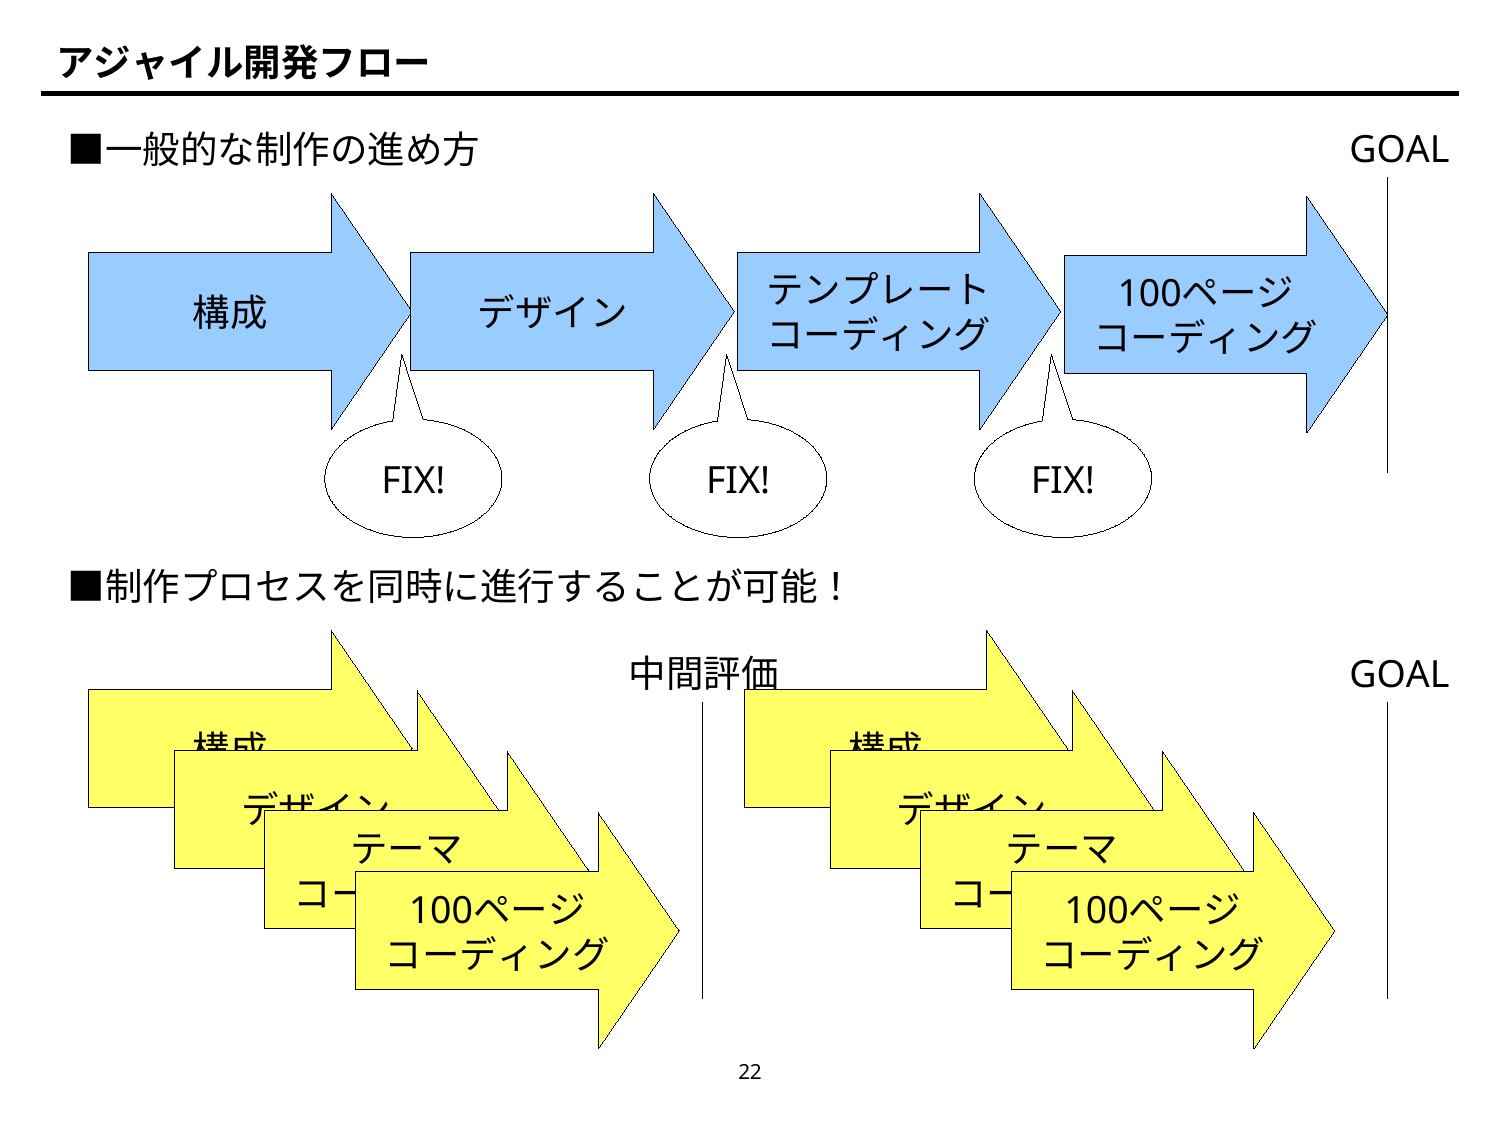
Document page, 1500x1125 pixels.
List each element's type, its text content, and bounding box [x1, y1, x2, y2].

text_box テーマ コーディング [920, 751, 1244, 929]
text_box 構成 [88, 630, 413, 808]
text_box 構成 [238, 741, 252, 750]
text_box 中間評価 [614, 642, 794, 703]
title アジャイル開発フロー [41, 33, 1459, 87]
text_box 構成 [893, 741, 907, 750]
text_box テンプレート コーディング [737, 193, 1061, 430]
text_box GOAL [1334, 642, 1461, 703]
text_box デザイン [410, 193, 735, 430]
text_box テーマ コーディング [264, 751, 589, 929]
text_box GOAL [1334, 117, 1461, 177]
text_box 100ページ コーディング [355, 812, 680, 1049]
text_box デザイン [830, 690, 1154, 869]
text_box FIX! [324, 354, 502, 538]
text_box FIX! [649, 354, 827, 538]
text_box FIX! [974, 354, 1152, 538]
text_box 100ページ コーディング [1011, 812, 1335, 1049]
text_box 構成 [88, 193, 410, 430]
text_box ■制作プロセスを同時に進行することが可能！ [53, 555, 823, 615]
text_box 構成 [744, 630, 1068, 808]
text_box デザイン [174, 690, 499, 869]
text_box ■一般的な制作の進め方 [53, 118, 491, 178]
text_box 100ページ コーディング [1064, 196, 1387, 433]
